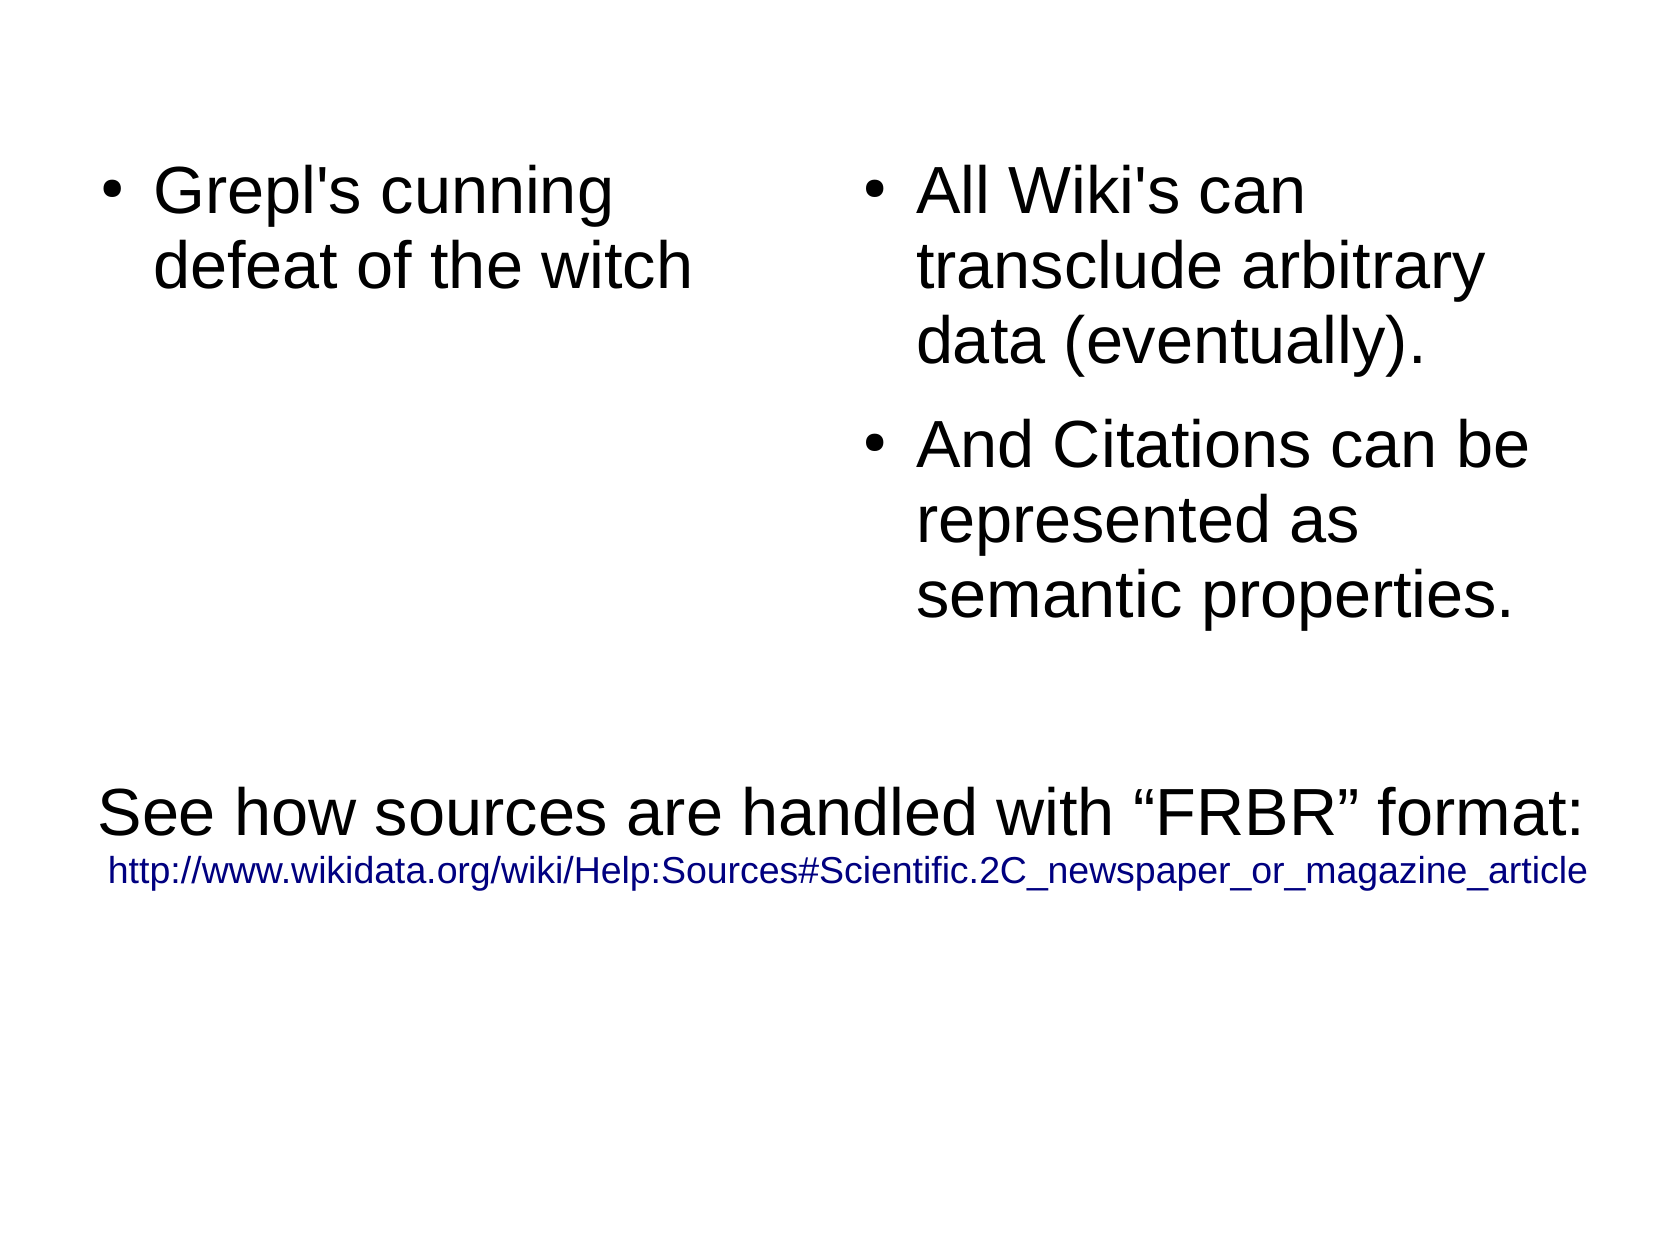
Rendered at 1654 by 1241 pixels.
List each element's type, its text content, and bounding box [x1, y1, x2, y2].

text_box See how sources are handled with “FRBR” format: http://www.wikidata.org/wiki/Help:Sources#Scientific.2C_newspaper_or_magazine_article [82, 767, 1607, 1158]
list All Wiki's can transclude arbitrary data (eventually). And Citations can be represented as semantic properties. [845, 153, 1572, 767]
list Grepl's cunning defeat of the witch [82, 153, 809, 767]
